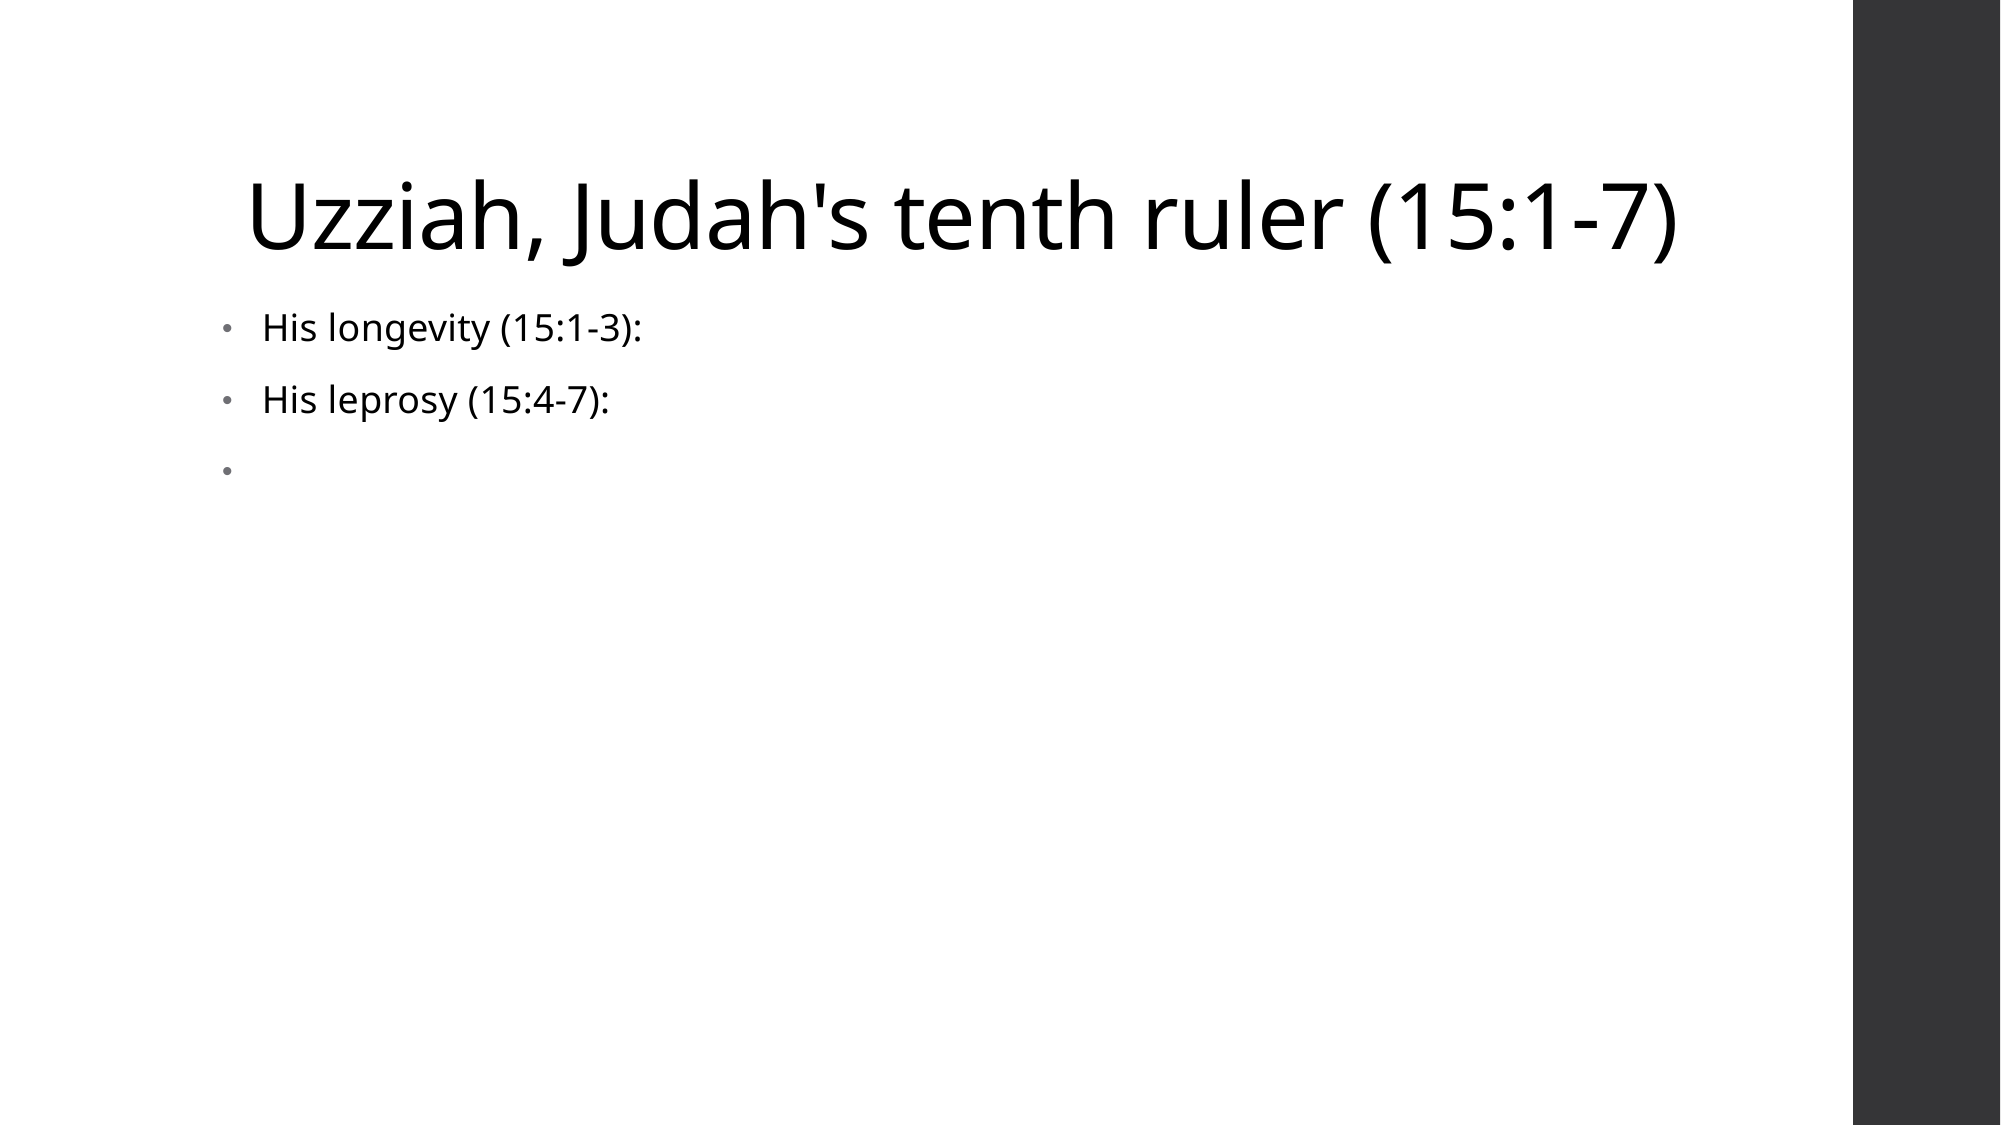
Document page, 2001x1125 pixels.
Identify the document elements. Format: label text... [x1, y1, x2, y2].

list His longevity (15:1-3): His leprosy (15:4-7): [206, 299, 1617, 1014]
title Uzziah, Judah's tenth ruler (15:1-7) [206, 60, 1797, 278]
